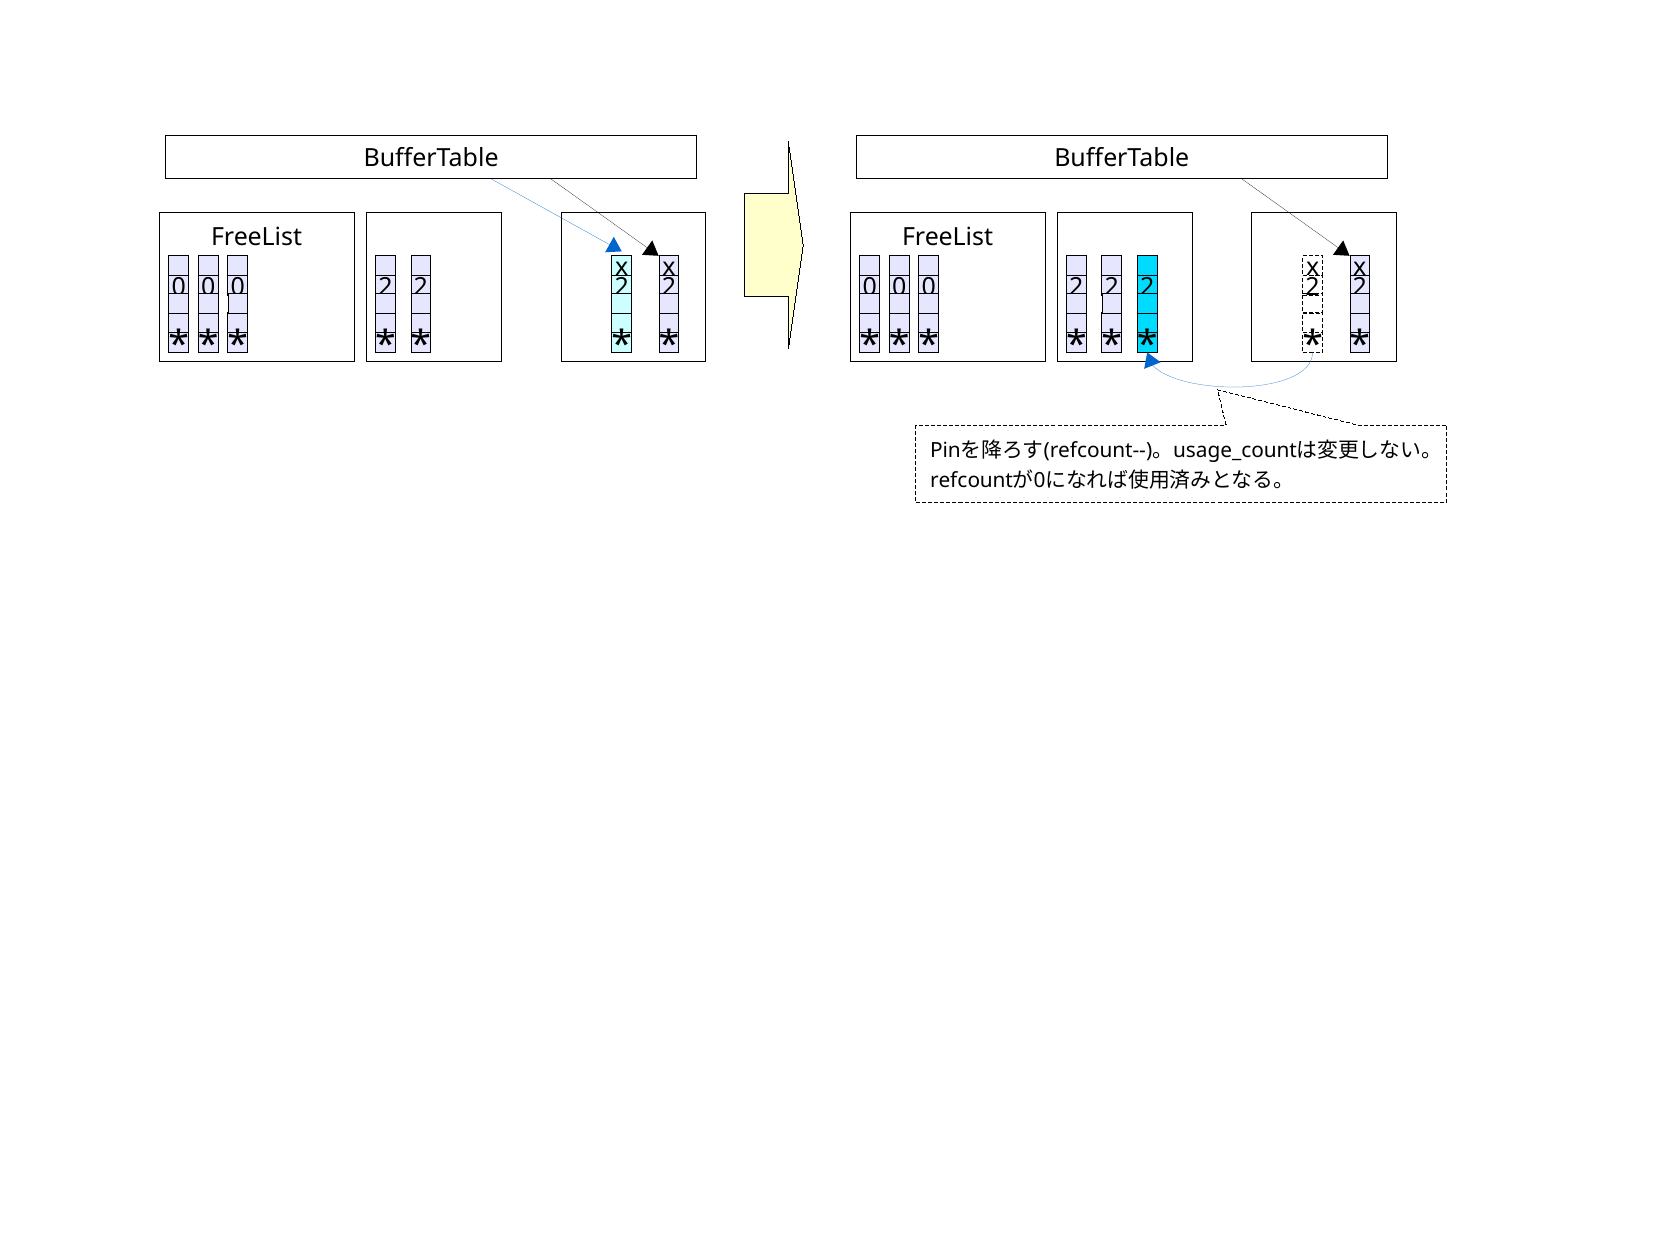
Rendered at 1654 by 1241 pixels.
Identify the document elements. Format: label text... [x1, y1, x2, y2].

text_box [1137, 293, 1158, 332]
text_box 0 [168, 275, 189, 293]
text_box 0 [865, 279, 873, 293]
text_box [859, 255, 880, 275]
text_box 0 [198, 275, 219, 293]
text_box [744, 141, 804, 349]
text_box * [168, 332, 189, 353]
text_box * [918, 332, 939, 353]
text_box x [1302, 255, 1323, 275]
text_box 0 [918, 275, 939, 293]
text_box [227, 255, 248, 275]
text_box 2 [1066, 275, 1087, 293]
text_box [1066, 255, 1087, 275]
text_box BufferTable [856, 135, 1388, 179]
text_box [411, 293, 431, 332]
text_box x [659, 255, 679, 275]
text_box * [1350, 332, 1370, 353]
text_box * [1302, 332, 1323, 353]
text_box 0 [895, 279, 903, 293]
text_box 2 [611, 275, 632, 293]
text_box * [889, 332, 910, 353]
text_box 0 [174, 279, 182, 293]
text_box [611, 293, 632, 332]
text_box [1101, 293, 1122, 332]
text_box [1137, 255, 1158, 275]
text_box [1350, 293, 1370, 332]
text_box * [375, 332, 396, 353]
text_box [889, 293, 910, 332]
text_box 2 [375, 275, 396, 293]
text_box * [1101, 332, 1122, 353]
text_box * [1066, 332, 1087, 353]
text_box * [198, 332, 219, 353]
text_box Pinを降ろす(refcount--)。usage_countは変更しない。 refcountが0になれば使用済みとなる。 [915, 389, 1447, 503]
text_box * [411, 332, 431, 353]
text_box [889, 255, 910, 275]
text_box * [1137, 332, 1158, 353]
text_box 2 [1302, 275, 1323, 296]
text_box * [611, 332, 632, 353]
text_box [168, 255, 189, 275]
text_box 0 [859, 275, 880, 293]
text_box 2 [411, 275, 431, 293]
text_box [375, 293, 396, 332]
text_box 2 [659, 275, 679, 293]
text_box [198, 255, 219, 275]
text_box [227, 293, 248, 332]
text_box [375, 255, 396, 275]
text_box [168, 293, 189, 332]
text_box [1101, 255, 1122, 275]
text_box [918, 293, 939, 332]
text_box 2 [1101, 275, 1122, 296]
text_box 0 [204, 279, 212, 293]
text_box x [611, 255, 632, 275]
text_box x [1350, 255, 1370, 275]
text_box BufferTable [165, 135, 697, 179]
text_box [1066, 293, 1087, 332]
text_box * [659, 332, 679, 353]
text_box FreeList [159, 212, 355, 362]
text_box 0 [233, 279, 241, 293]
text_box [918, 255, 939, 275]
text_box * [227, 332, 248, 353]
text_box 0 [924, 279, 932, 293]
text_box * [859, 332, 880, 353]
text_box 2 [1137, 275, 1158, 293]
text_box FreeList [850, 212, 1046, 362]
text_box 0 [227, 275, 248, 296]
text_box [659, 293, 679, 332]
text_box [411, 255, 431, 275]
text_box [198, 293, 219, 332]
text_box 0 [889, 275, 910, 293]
text_box 2 [1350, 275, 1370, 293]
text_box [859, 293, 880, 332]
